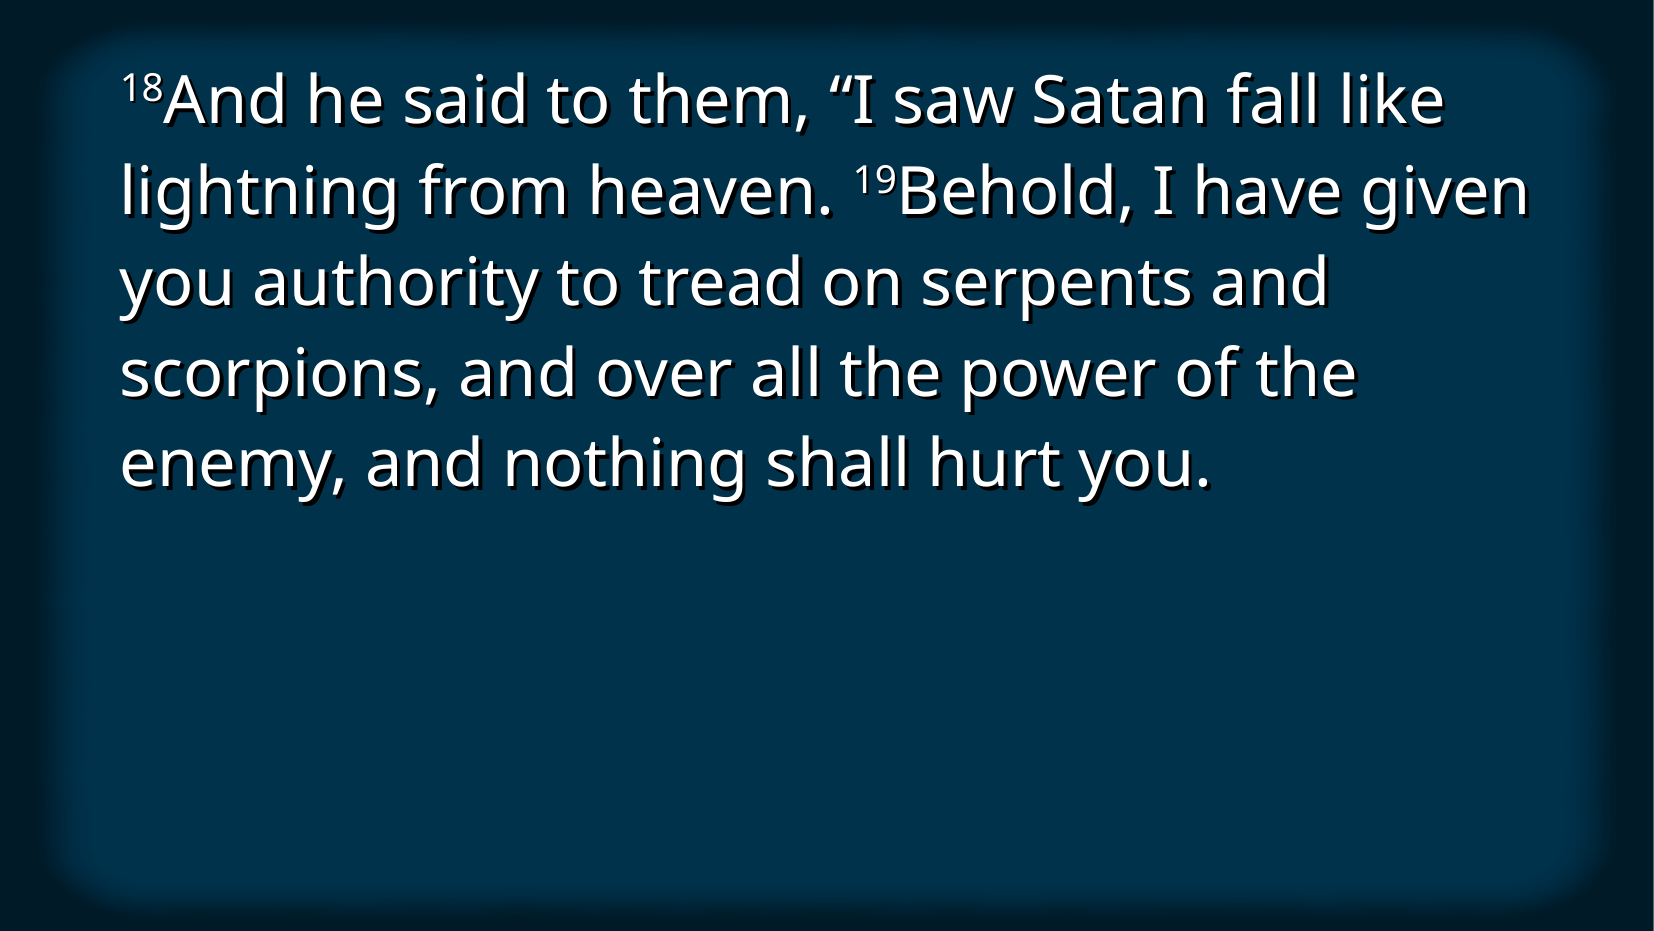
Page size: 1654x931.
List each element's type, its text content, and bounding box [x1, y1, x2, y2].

text_box 18And he said to them, “I saw Satan fall like lightning from heaven. 19Behold, I have given you authority to tread on serpents and scorpions, and over all the power of the enemy, and nothing shall hurt you. [105, 45, 1576, 526]
picture [0, 0, 1654, 931]
